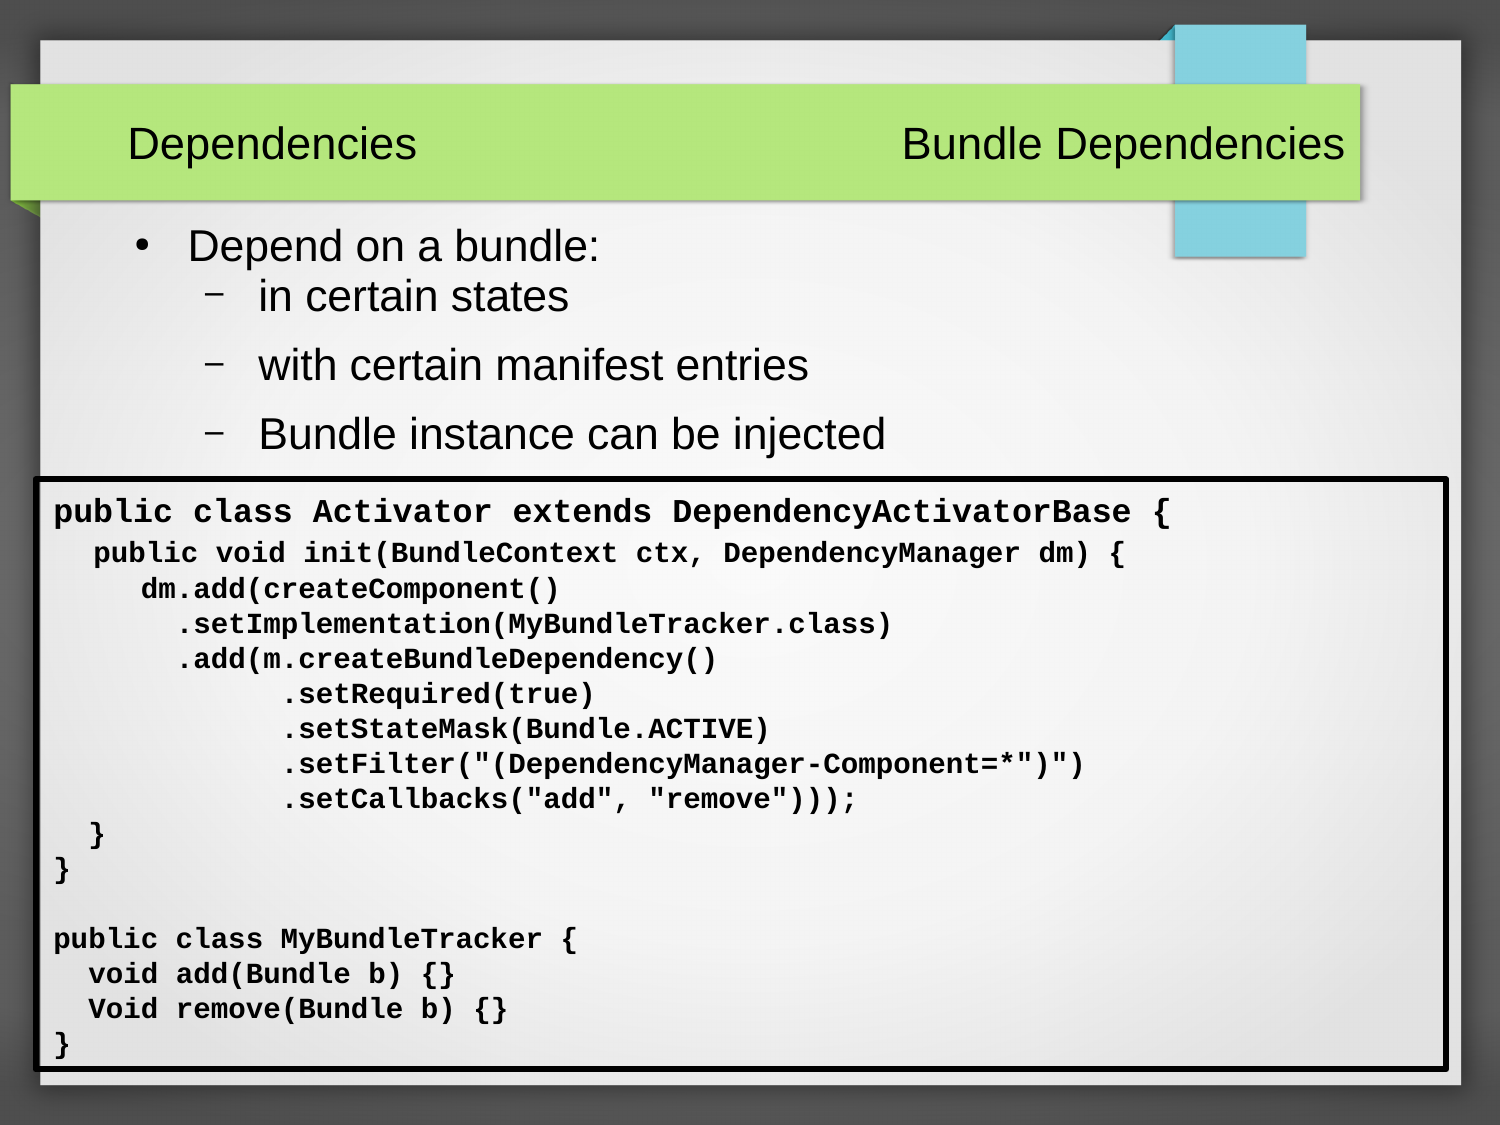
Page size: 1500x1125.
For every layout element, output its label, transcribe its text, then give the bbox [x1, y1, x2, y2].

list Depend on a bundle: in certain states with certain manifest entries Bundle instance can be injected [101, 213, 1377, 476]
picture [0, 0, 1500, 1125]
title Dependencies Bundle Dependencies [112, 42, 1388, 246]
text_box public class Activator extends DependencyActivatorBase { public void init(BundleContext ctx, DependencyManager dm) { dm.add(createComponent() .setImplementation(MyBundleTracker.class) .add(m.createBundleDependency() .setRequired(true) .setStateMask(Bundle.ACTIVE) .setFilter("(DependencyManager-Component=*")") .setCallbacks("add", "remove"))); } } public class MyBundleTracker { void add(Bundle b) {} Void remove(Bundle b) {} } [35, 479, 1447, 1070]
